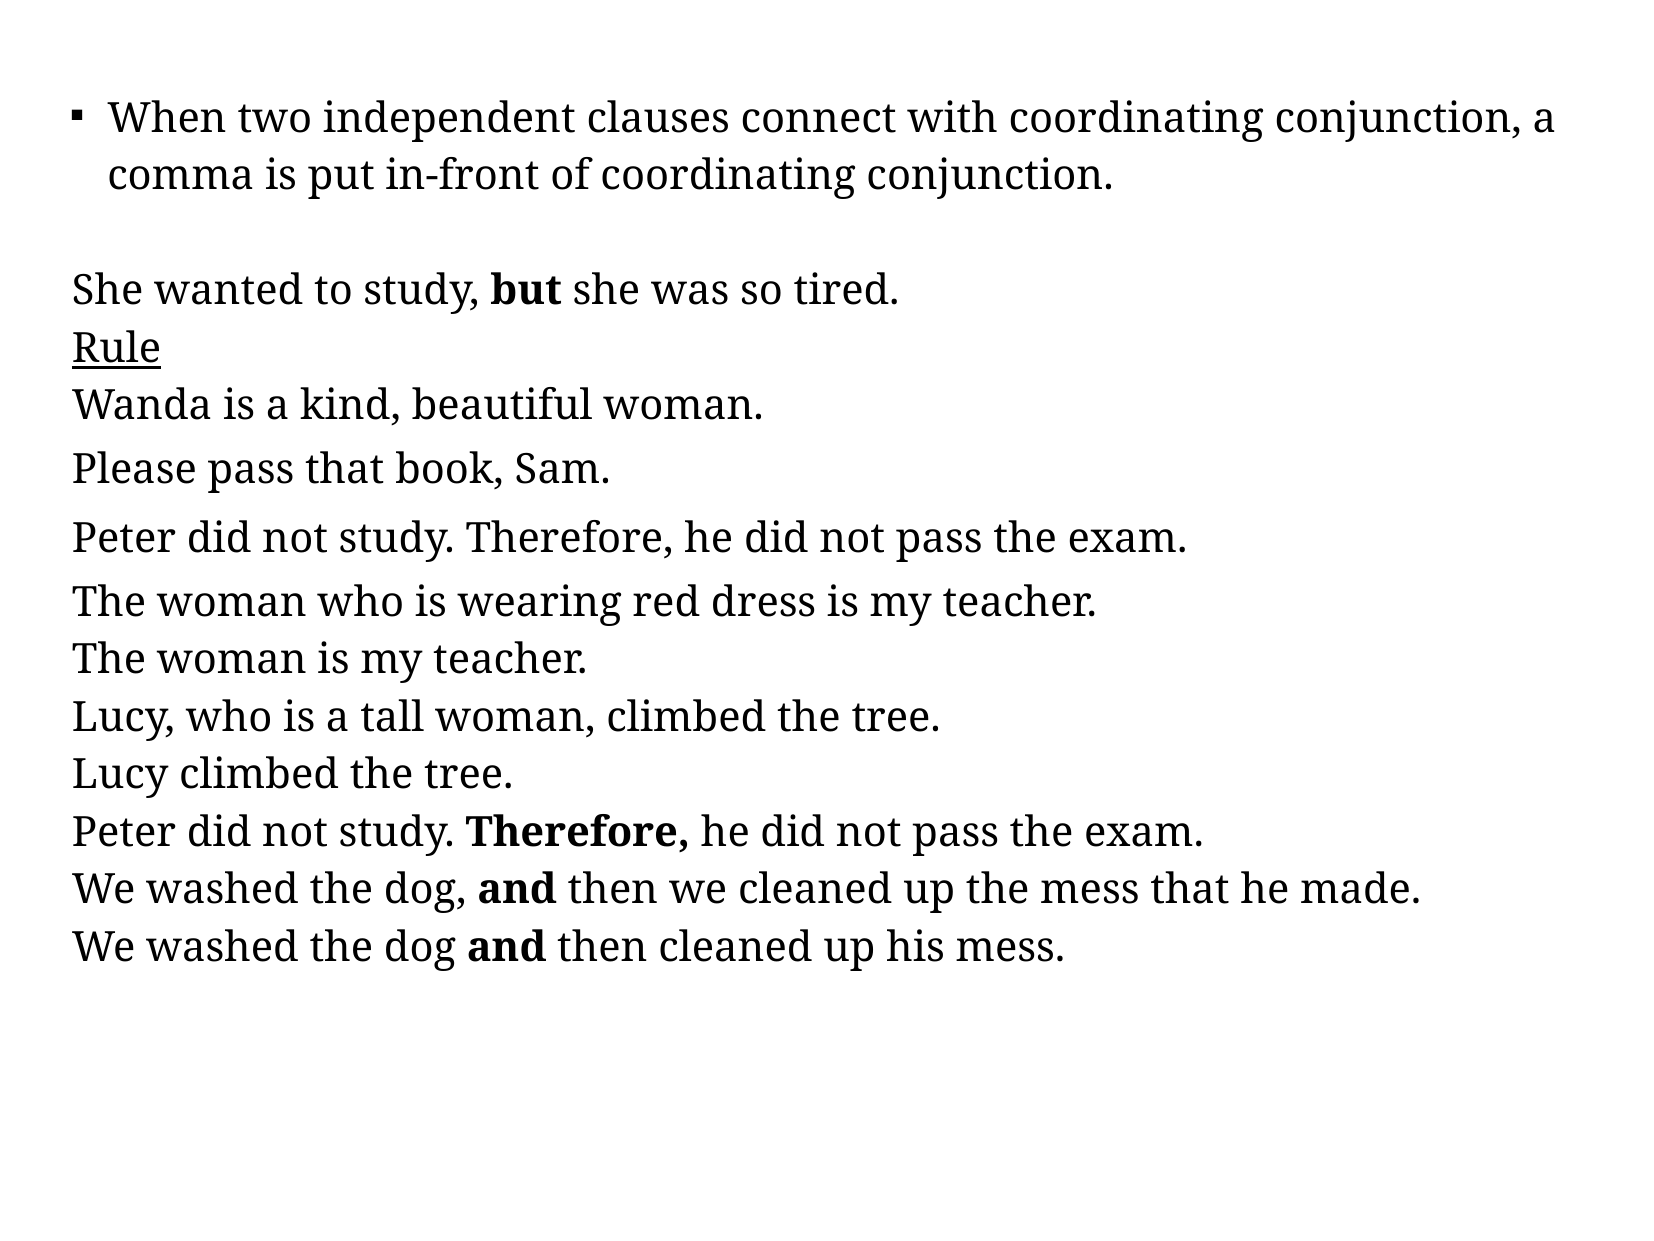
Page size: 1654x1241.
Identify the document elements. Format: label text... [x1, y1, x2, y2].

text_box When two independent clauses connect with coordinating conjunction, a comma is put in-front of coordinating conjunction. She wanted to study, but she was so tired. Rule Wanda is a kind, beautiful woman. Please pass that book, Sam. Peter did not study. Therefore, he did not pass the exam. The woman who is wearing red dress is my teacher. The woman is my teacher. Lucy, who is a tall woman, climbed the tree. Lucy climbed the tree. Peter did not study. Therefore, he did not pass the exam. We washed the dog, and then we cleaned up the mess that he made. We washed the dog and then cleaned up his mess. [71, 31, 1560, 1140]
